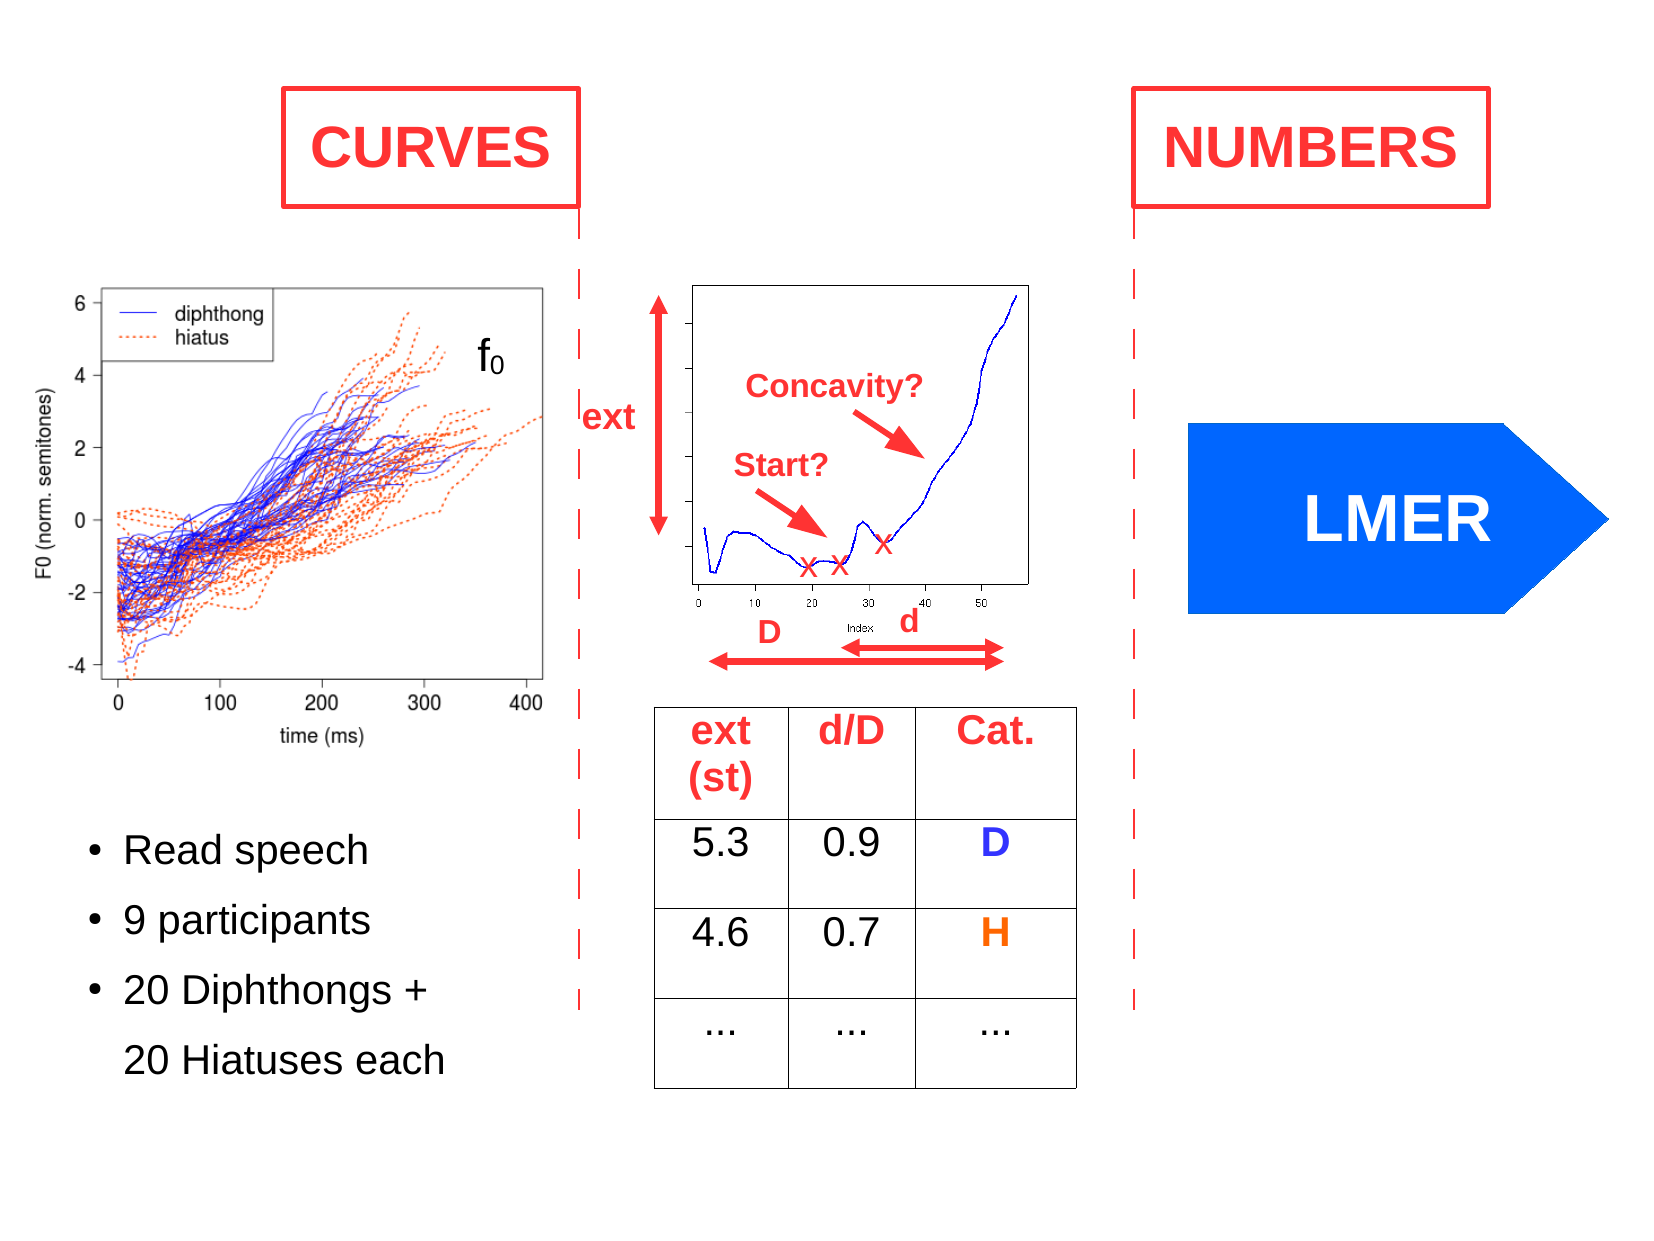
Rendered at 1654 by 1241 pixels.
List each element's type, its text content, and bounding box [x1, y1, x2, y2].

table_cell 5.3 [655, 820, 788, 908]
table_header ext (st) [655, 708, 788, 819]
text_box x [810, 561, 815, 573]
text_box x [784, 532, 834, 593]
text_box Start? [718, 435, 961, 491]
table_cell ... [789, 999, 915, 1088]
table_header d/D [789, 708, 915, 819]
text_box d [884, 591, 973, 648]
text_box CURVES [283, 88, 579, 207]
text_box ext [566, 384, 655, 446]
text_box NUMBERS [1133, 88, 1489, 207]
table_cell ... [916, 999, 1076, 1088]
text_box Concavity? [730, 356, 973, 412]
text_box x [859, 509, 909, 570]
table_cell D [916, 820, 1076, 908]
text_box f0 [427, 297, 520, 412]
text_box Read speech 9 participants 20 Diphthongs + 20 Hiatuses each [72, 796, 636, 1187]
table_header Cat. [916, 708, 1076, 819]
text_box D [742, 602, 792, 658]
table_cell 0.7 [789, 909, 915, 998]
table_cell H [916, 909, 1076, 998]
text_box x [815, 529, 865, 591]
text_box LMER [1188, 423, 1609, 614]
picture [35, 277, 556, 762]
picture [682, 275, 1043, 647]
table_cell 4.6 [655, 909, 788, 998]
table_cell ... [655, 999, 788, 1088]
table_cell 0.9 [789, 820, 915, 908]
